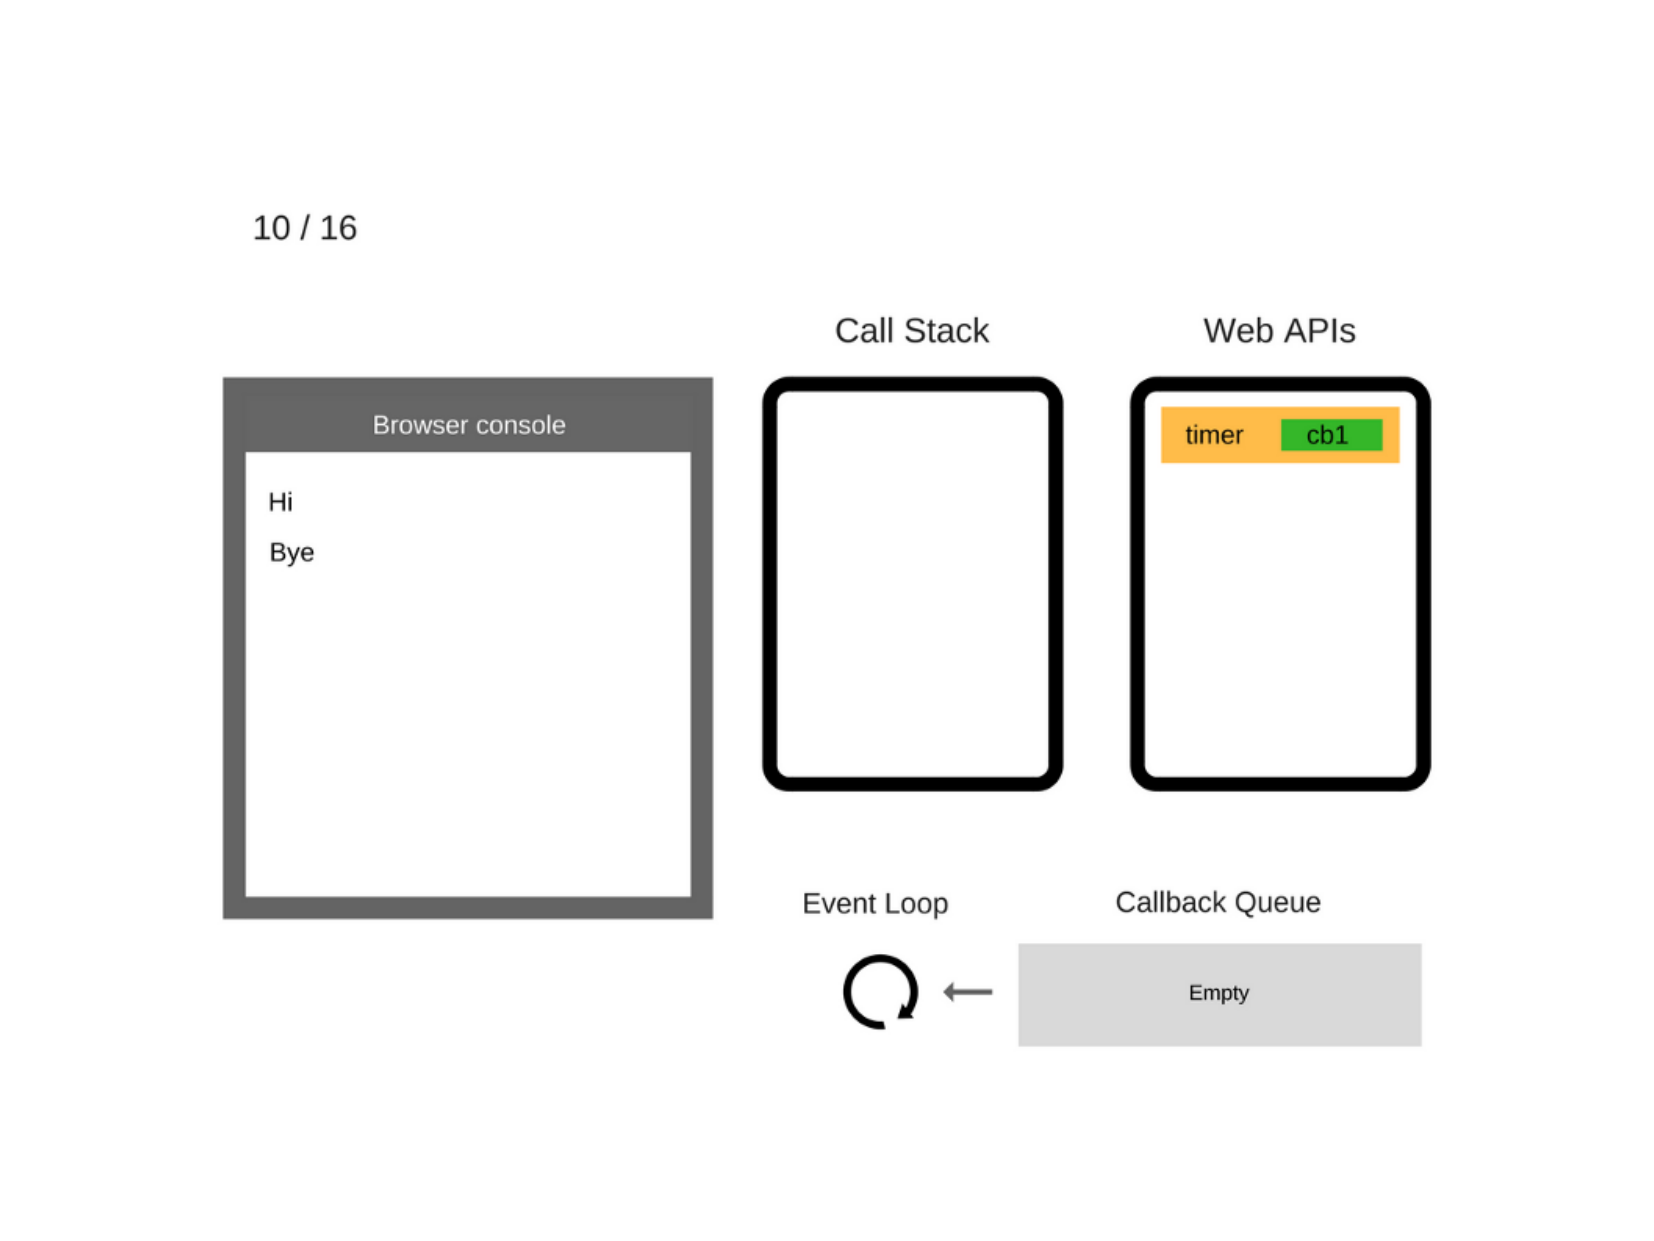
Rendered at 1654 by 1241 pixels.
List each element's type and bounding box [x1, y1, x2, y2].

picture [201, 194, 1452, 1133]
